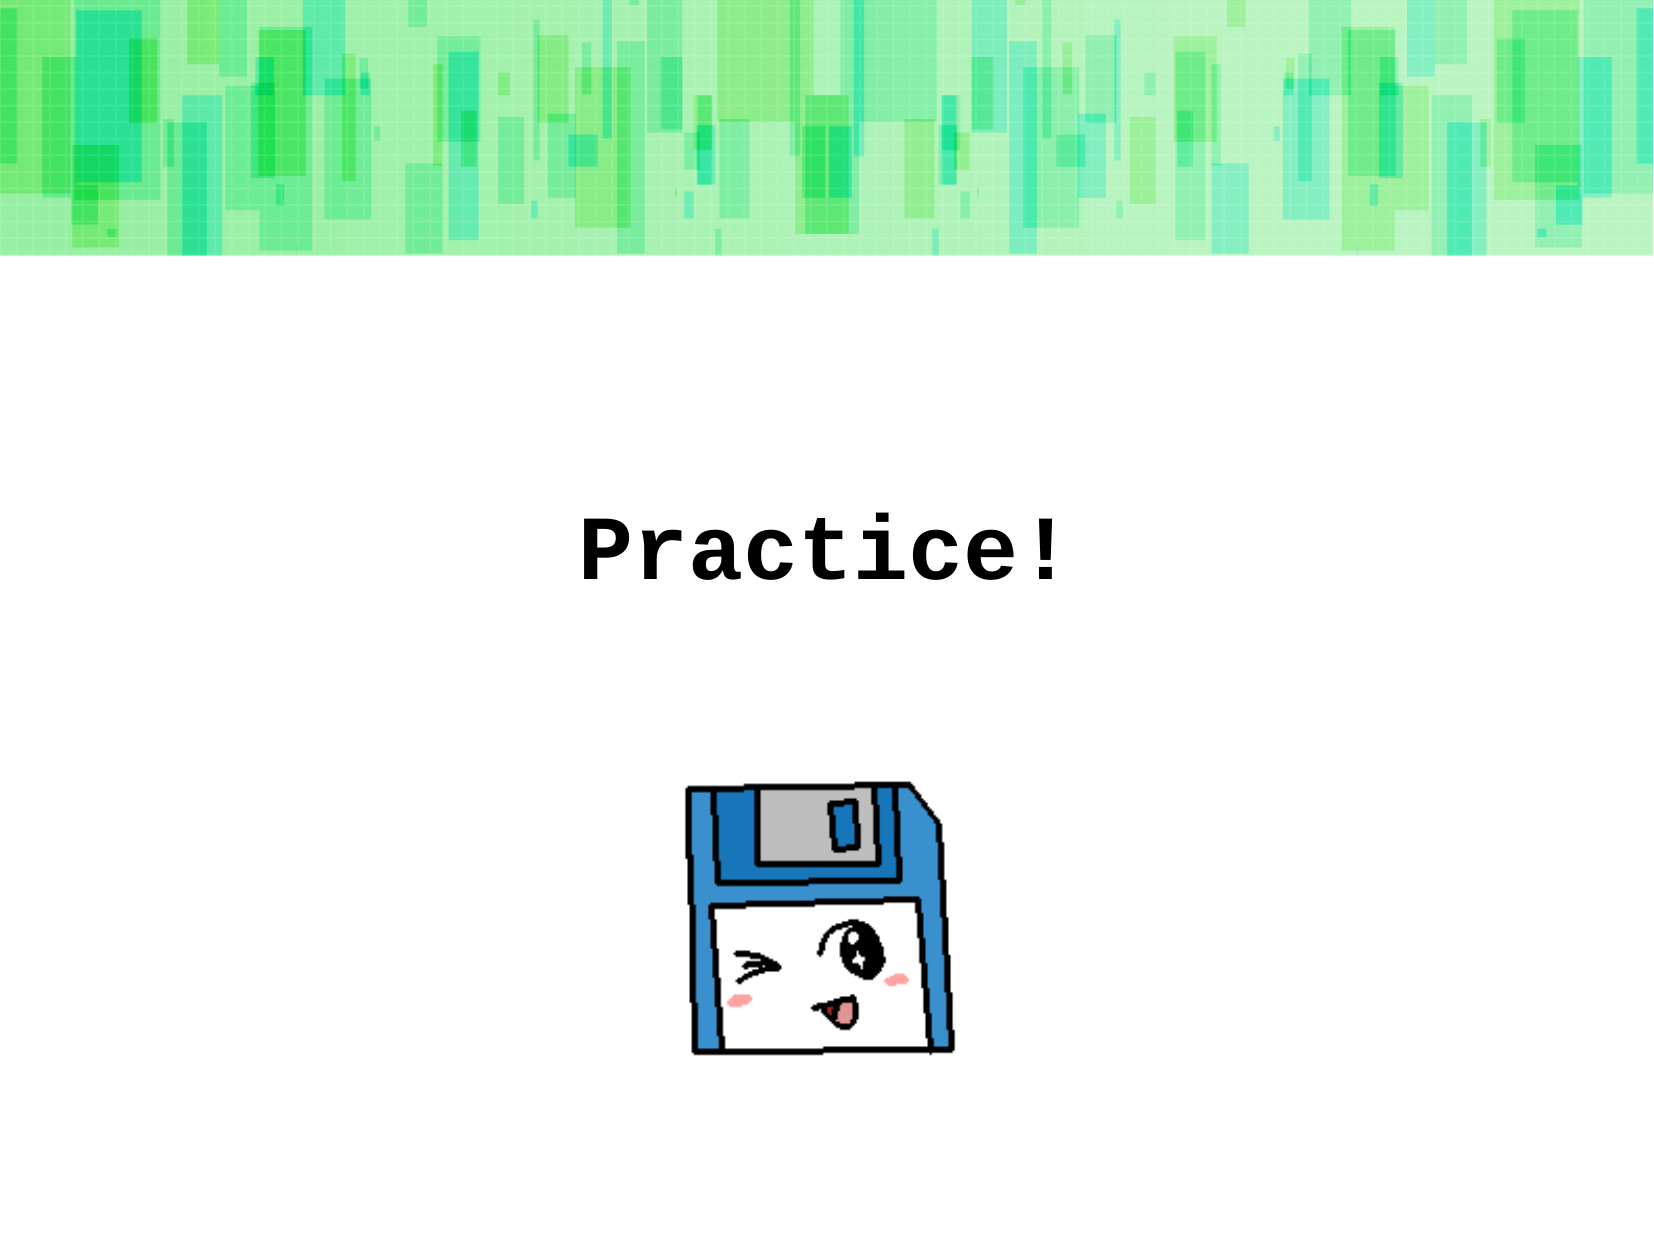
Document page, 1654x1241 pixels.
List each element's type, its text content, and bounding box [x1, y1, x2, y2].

picture [0, 0, 1654, 1241]
subtitle Practice! [82, 285, 1571, 826]
